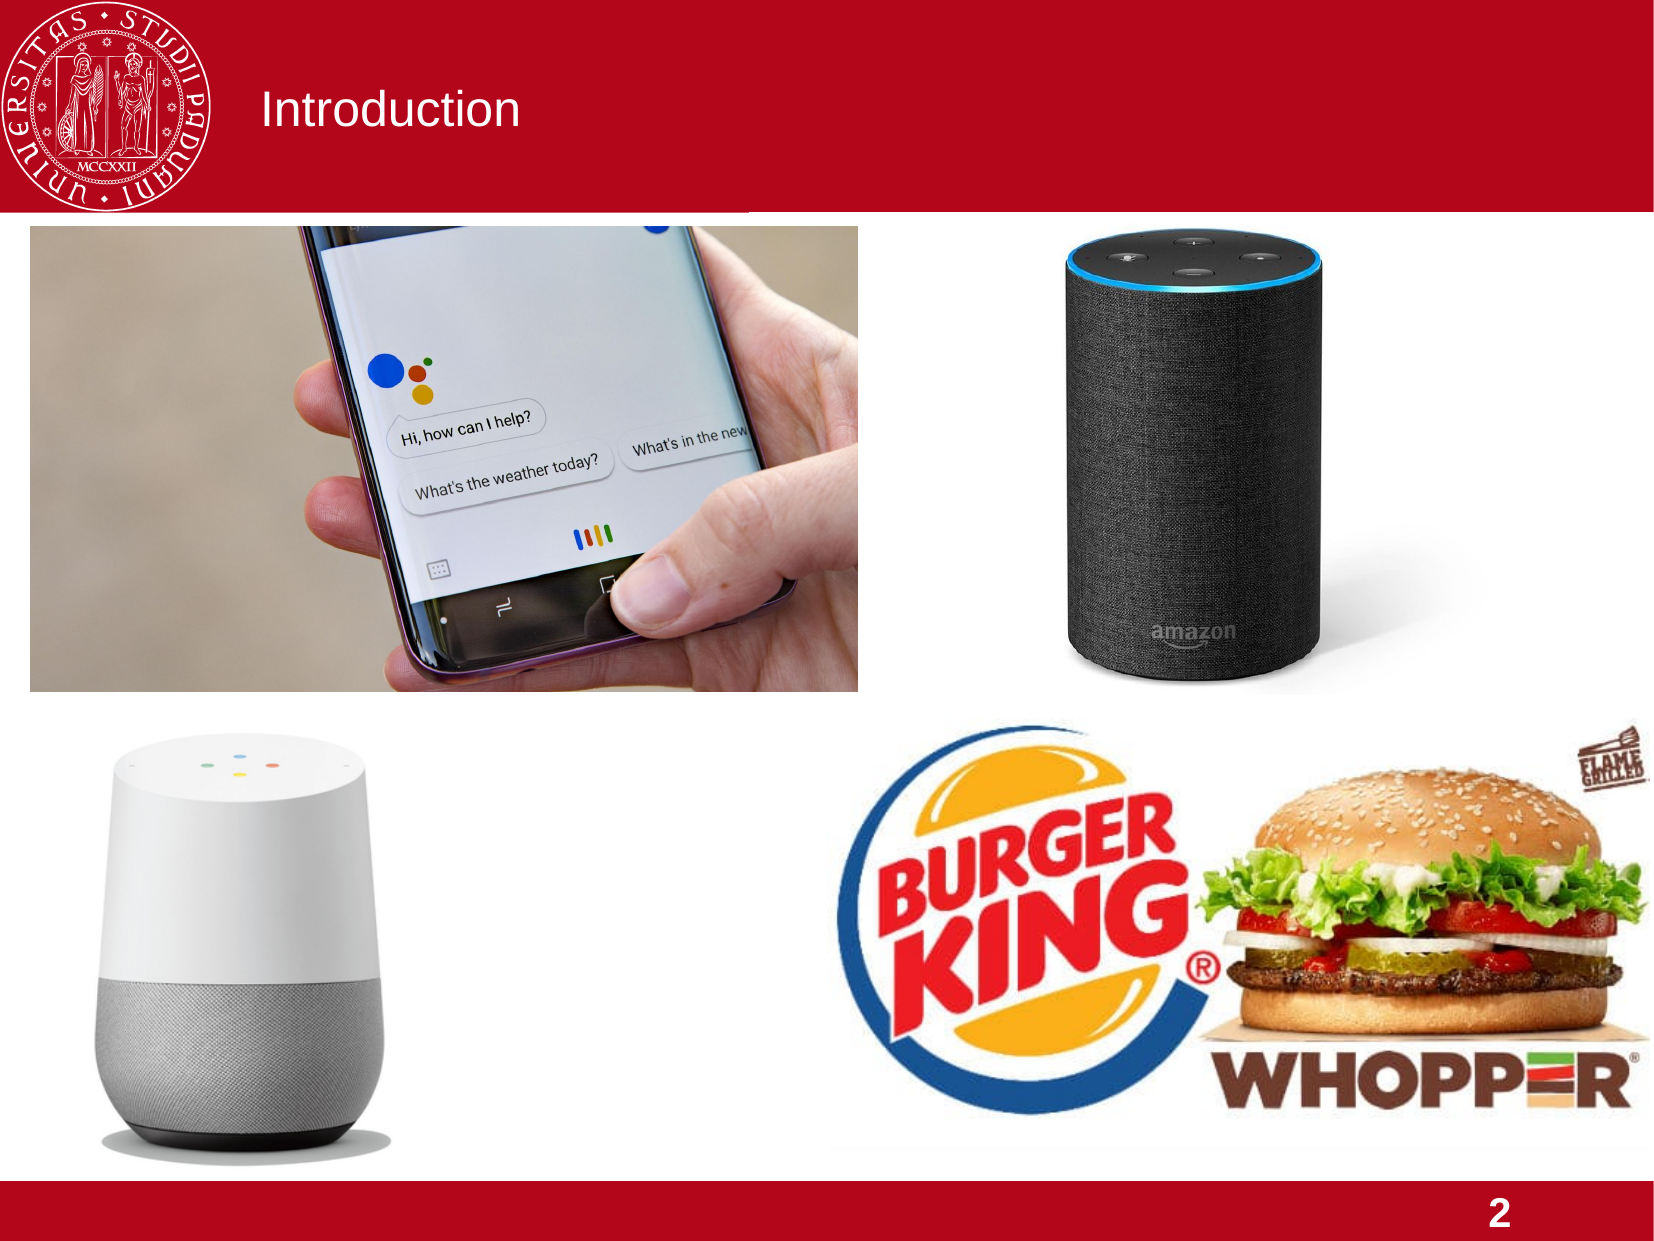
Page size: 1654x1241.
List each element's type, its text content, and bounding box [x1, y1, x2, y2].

text_box [1488, 1181, 1630, 1241]
picture [0, 721, 481, 1179]
title Introduction [259, 0, 1619, 213]
picture [30, 212, 1654, 1151]
